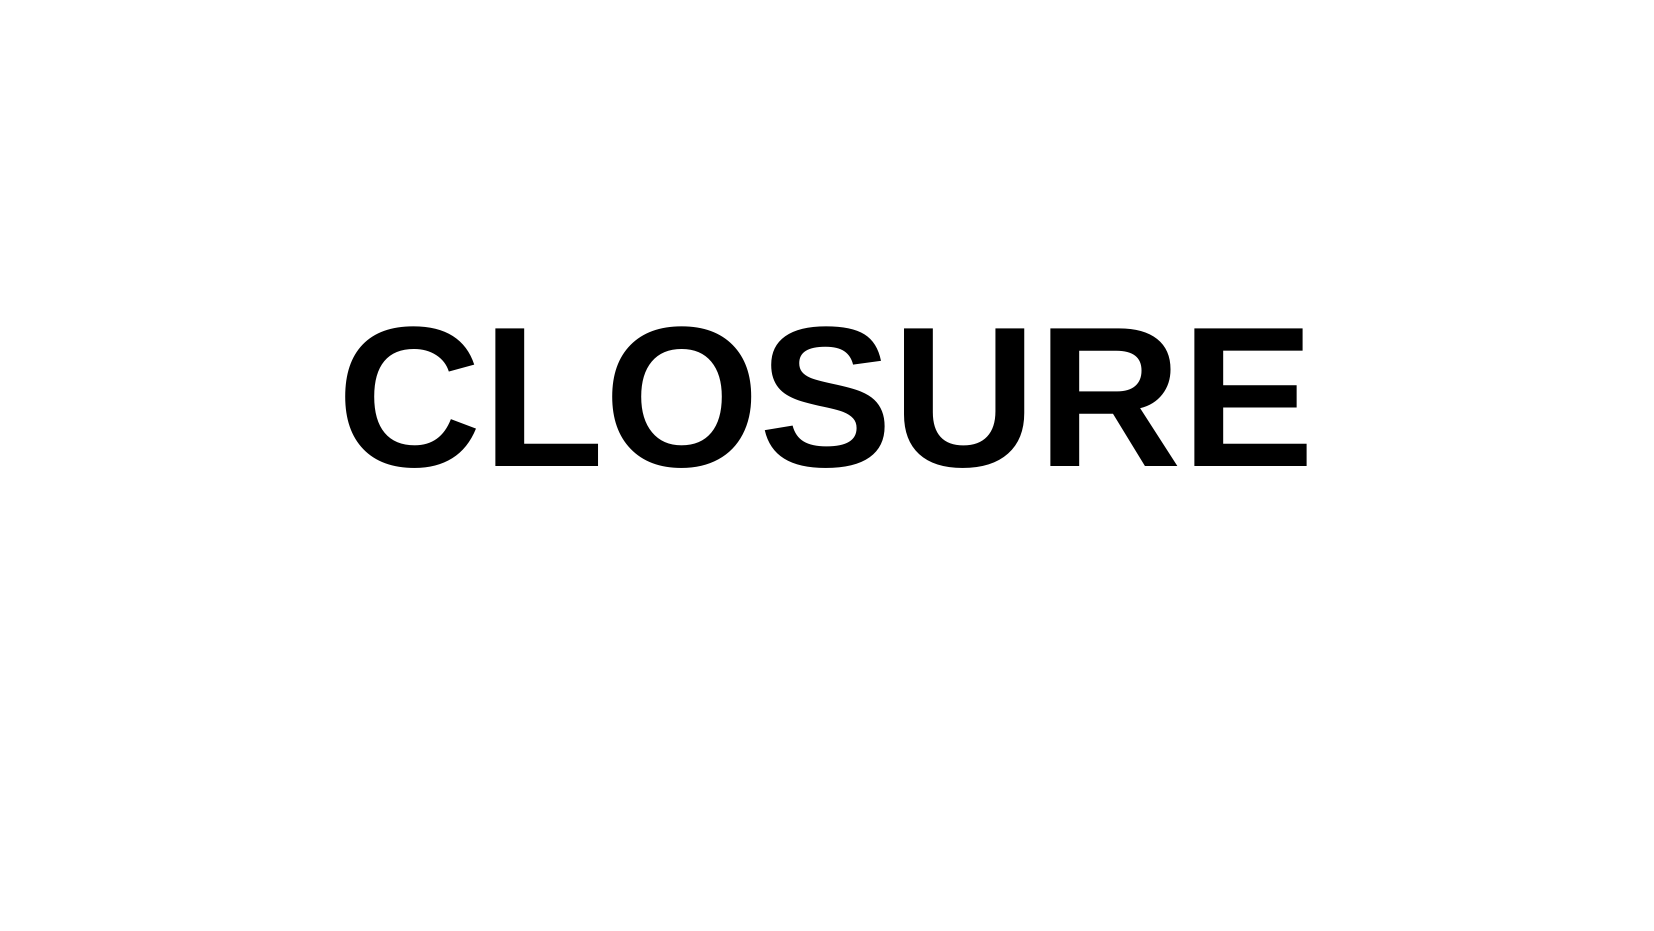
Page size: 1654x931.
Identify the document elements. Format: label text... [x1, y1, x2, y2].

subtitle CLOSURE [82, 37, 1571, 757]
